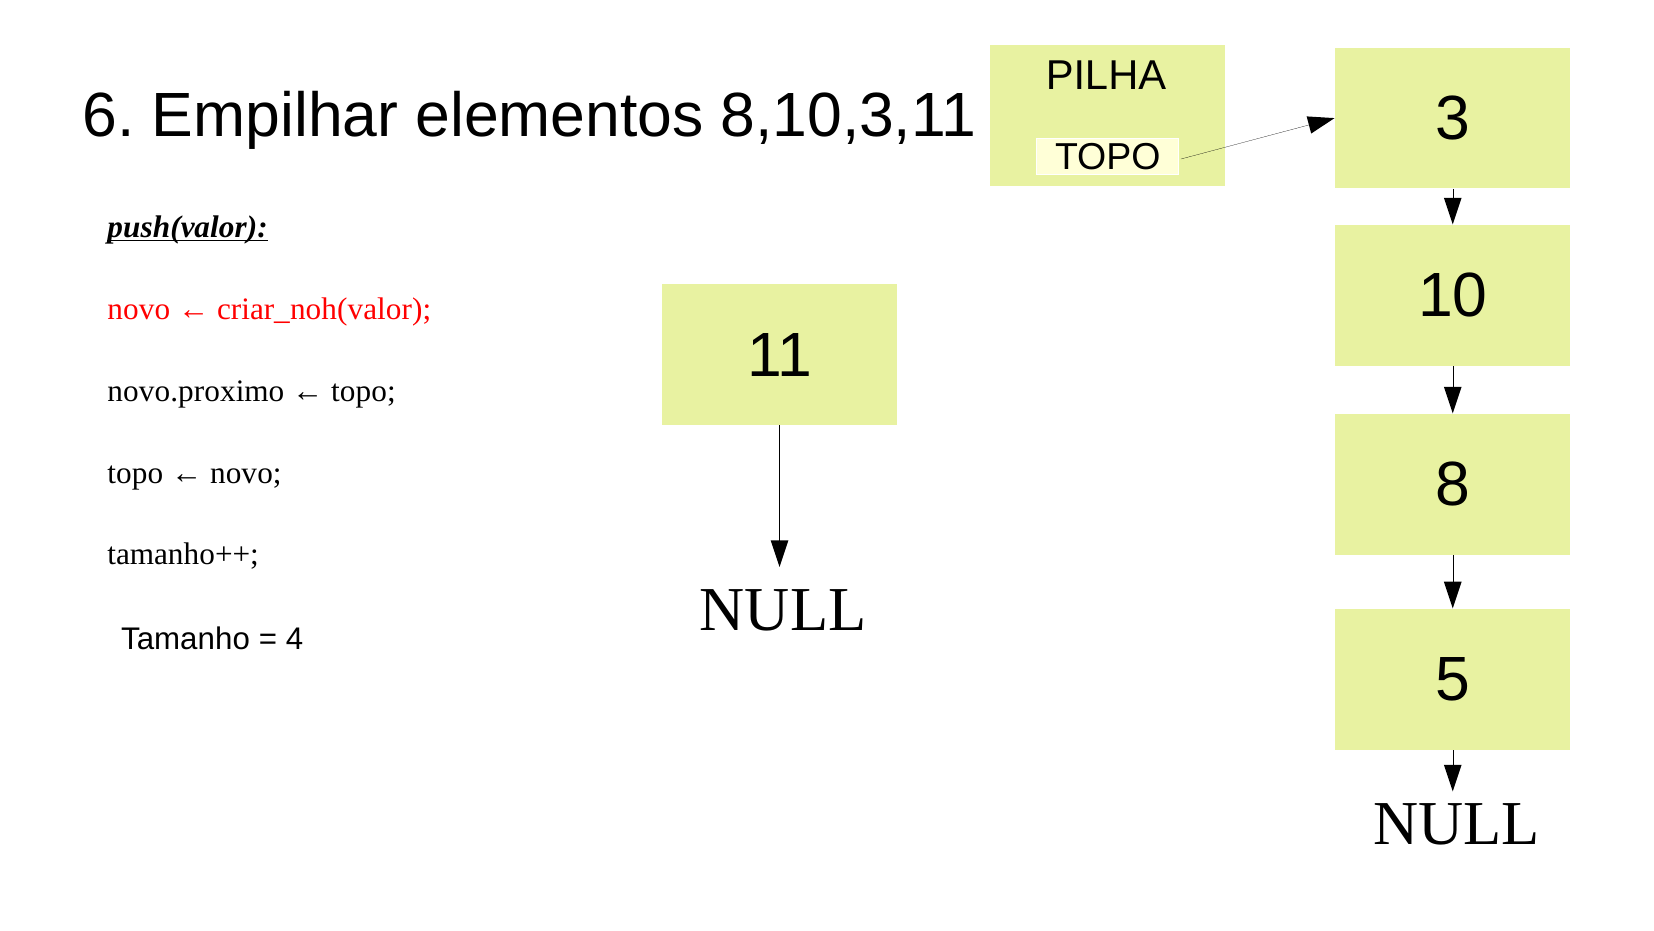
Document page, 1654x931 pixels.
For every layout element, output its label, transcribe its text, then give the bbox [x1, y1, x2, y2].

text_box PILHA [1031, 44, 1185, 106]
text_box 5 [1334, 608, 1571, 751]
text_box [989, 44, 1226, 187]
text_box 10 [1334, 224, 1571, 367]
text_box 8 [1334, 413, 1571, 556]
text_box 11 [661, 283, 898, 426]
text_box NULL [1358, 781, 1560, 863]
title 6. Empilhar elementos 8,10,3,11 [82, 37, 1571, 193]
text_box push(valor): novo ← criar_noh(valor); novo.proximo ← topo; topo ← novo; tamanho++; [92, 199, 544, 579]
text_box Tamanho = 4 [106, 614, 321, 664]
text_box 3 [1334, 47, 1571, 189]
text_box TOPO [1036, 138, 1179, 175]
text_box NULL [685, 566, 886, 648]
